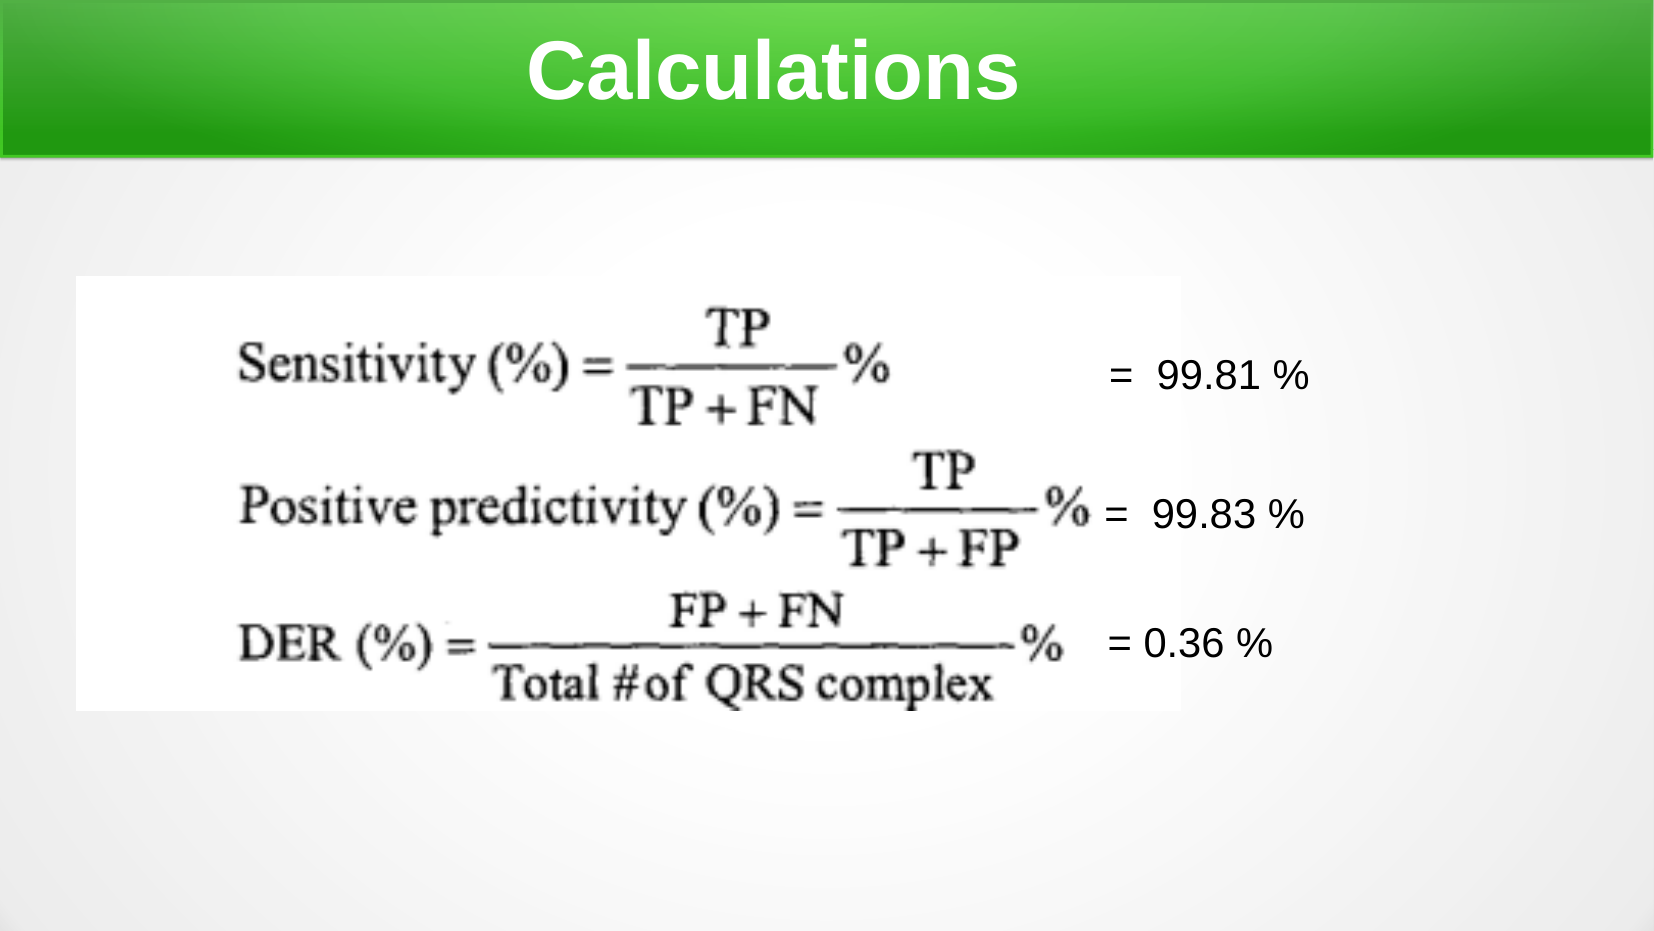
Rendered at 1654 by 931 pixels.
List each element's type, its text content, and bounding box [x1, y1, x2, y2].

text_box = 0.36 % [1092, 611, 1300, 674]
text_box = 99.83 % [1089, 483, 1344, 563]
title Calculations [366, 24, 1182, 118]
picture [76, 276, 1181, 712]
text_box = 99.81 % [1094, 344, 1326, 435]
